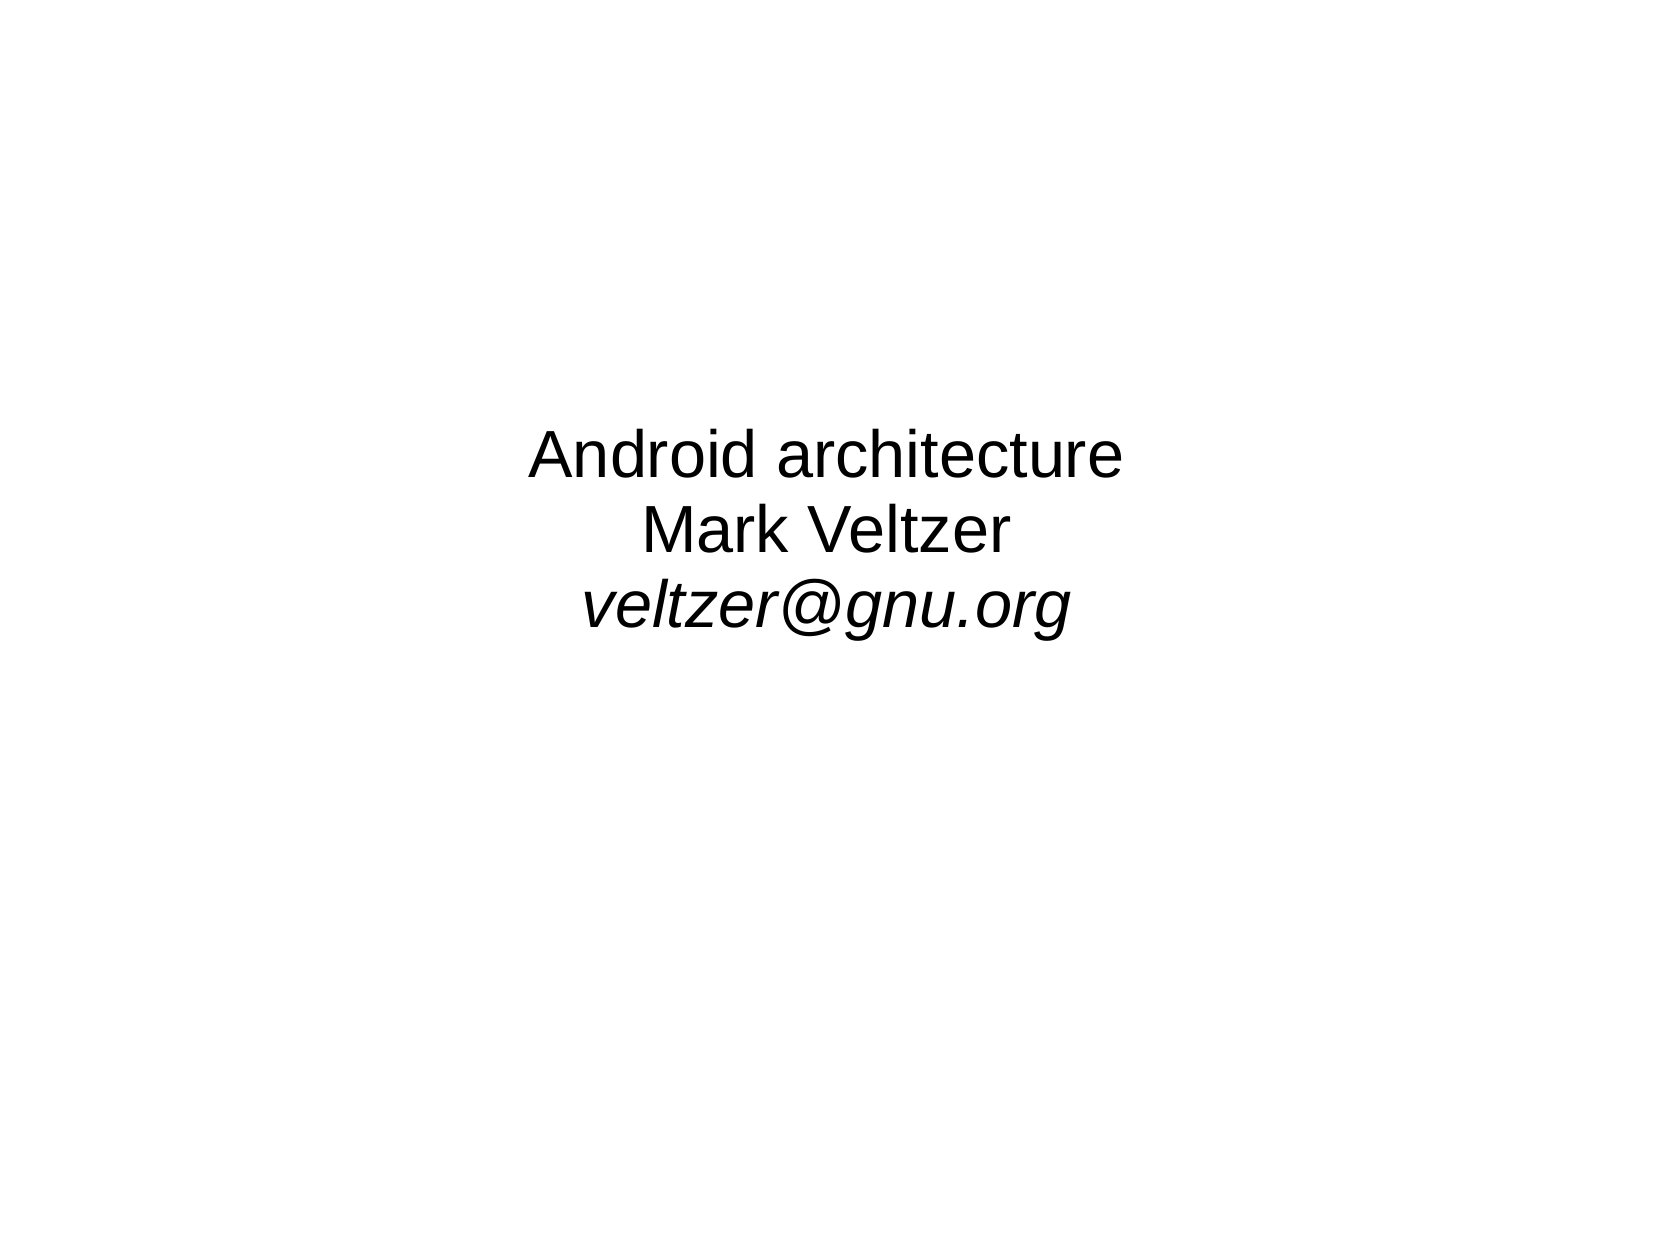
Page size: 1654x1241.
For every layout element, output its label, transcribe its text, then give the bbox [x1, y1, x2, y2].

subtitle Android architecture Mark Veltzer veltzer@gnu.org [82, 49, 1571, 1010]
